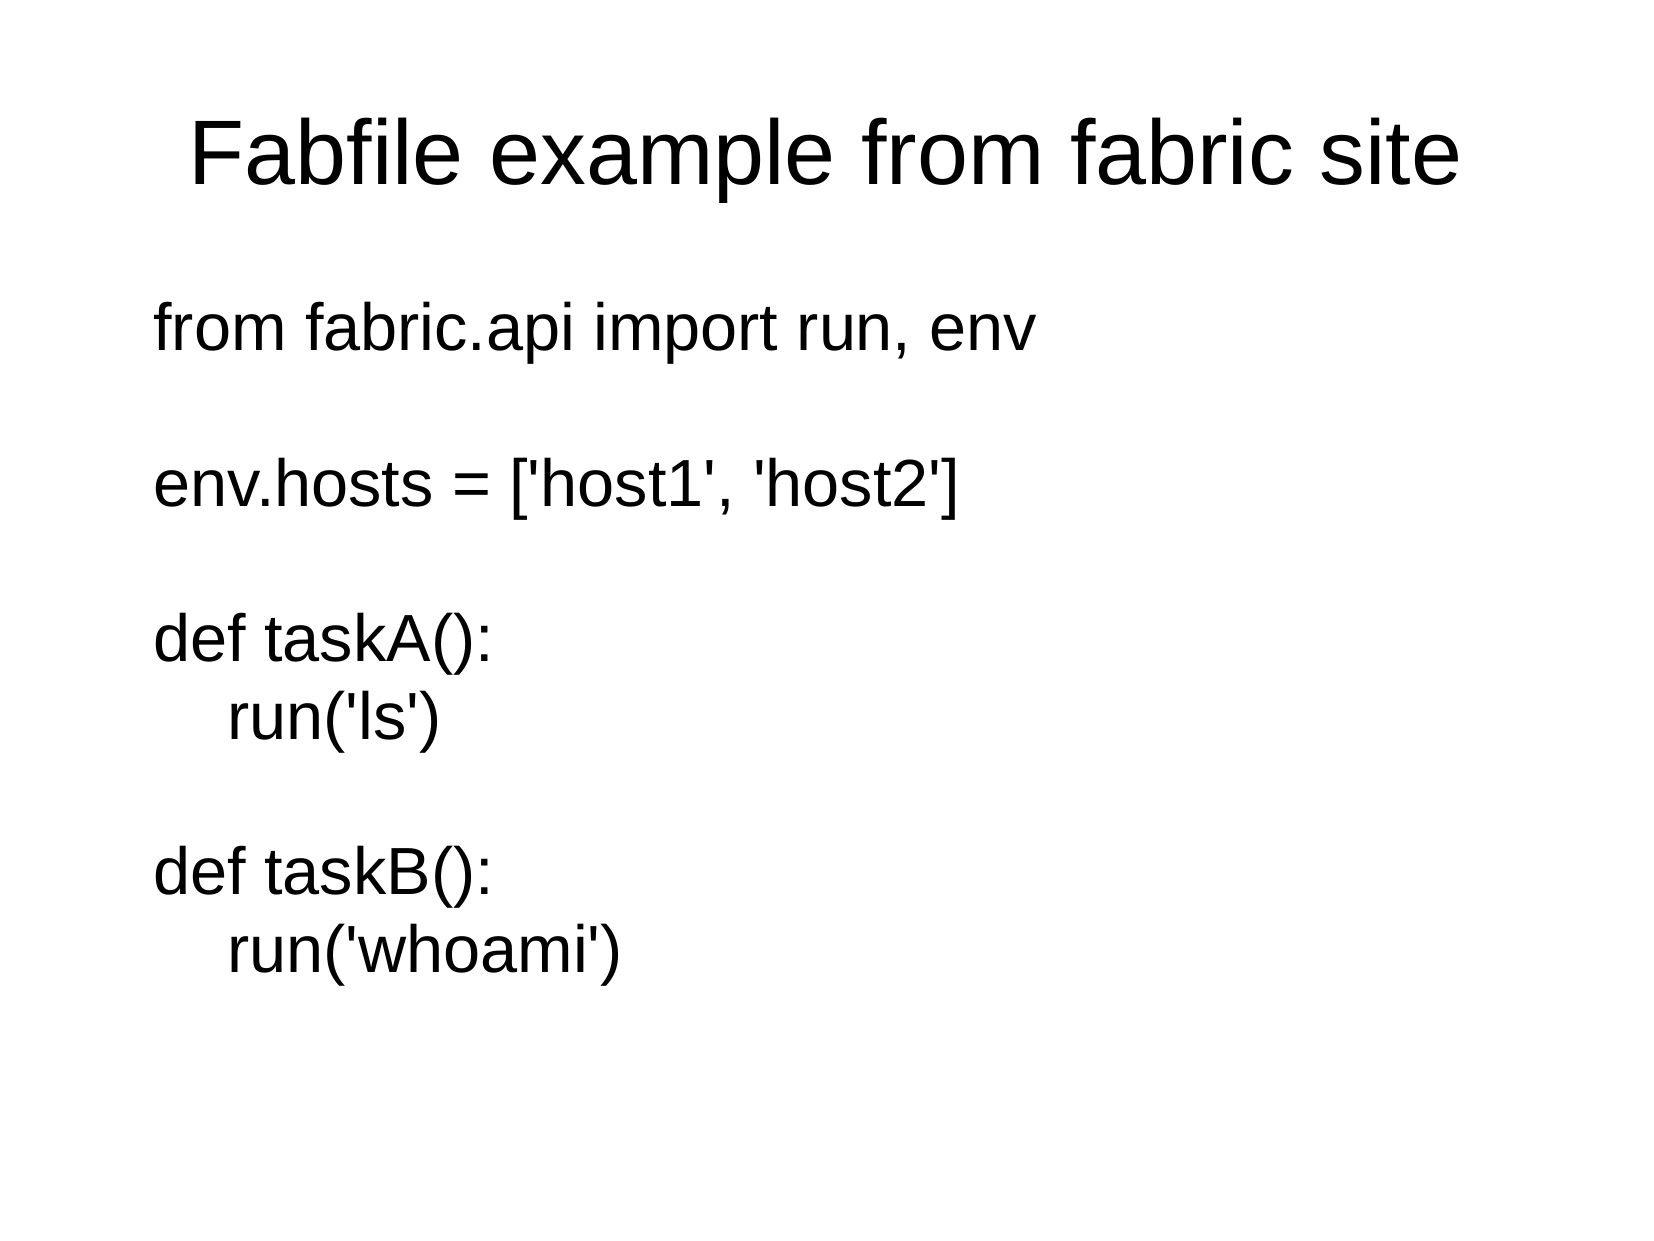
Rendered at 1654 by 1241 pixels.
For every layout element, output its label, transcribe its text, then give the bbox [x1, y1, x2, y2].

title Fabfile example from fabric site [82, 49, 1571, 257]
list from fabric.api import run, env env.hosts = ['host1', 'host2'] def taskA(): run('ls') def taskB(): run('whoami') [82, 290, 1538, 1010]
